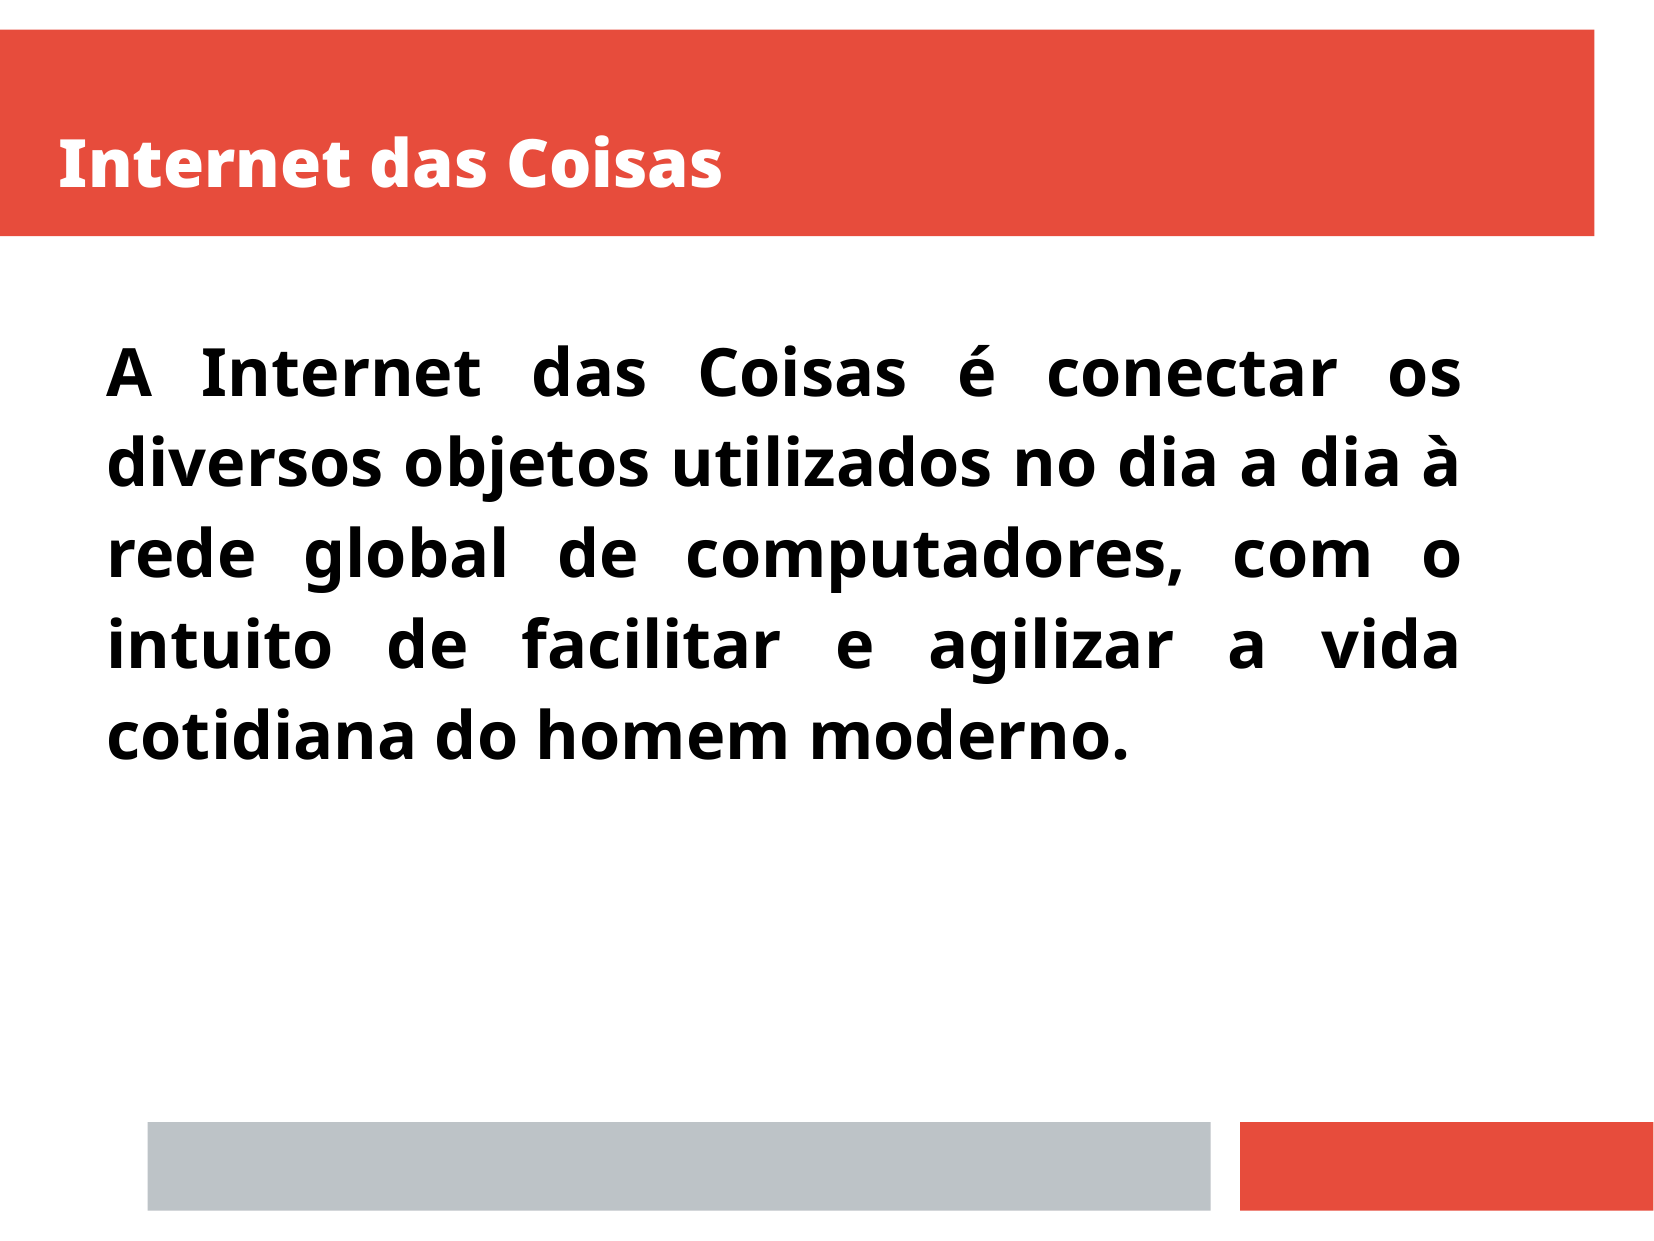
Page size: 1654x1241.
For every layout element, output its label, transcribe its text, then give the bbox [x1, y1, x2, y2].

subtitle A Internet das Coisas é conectar os diversos objetos utilizados no dia a dia à rede global de computadores, com o intuito de facilitar e agilizar a vida cotidiana do homem moderno. [59, 324, 1565, 1093]
title Internet das Coisas [59, 59, 1595, 207]
